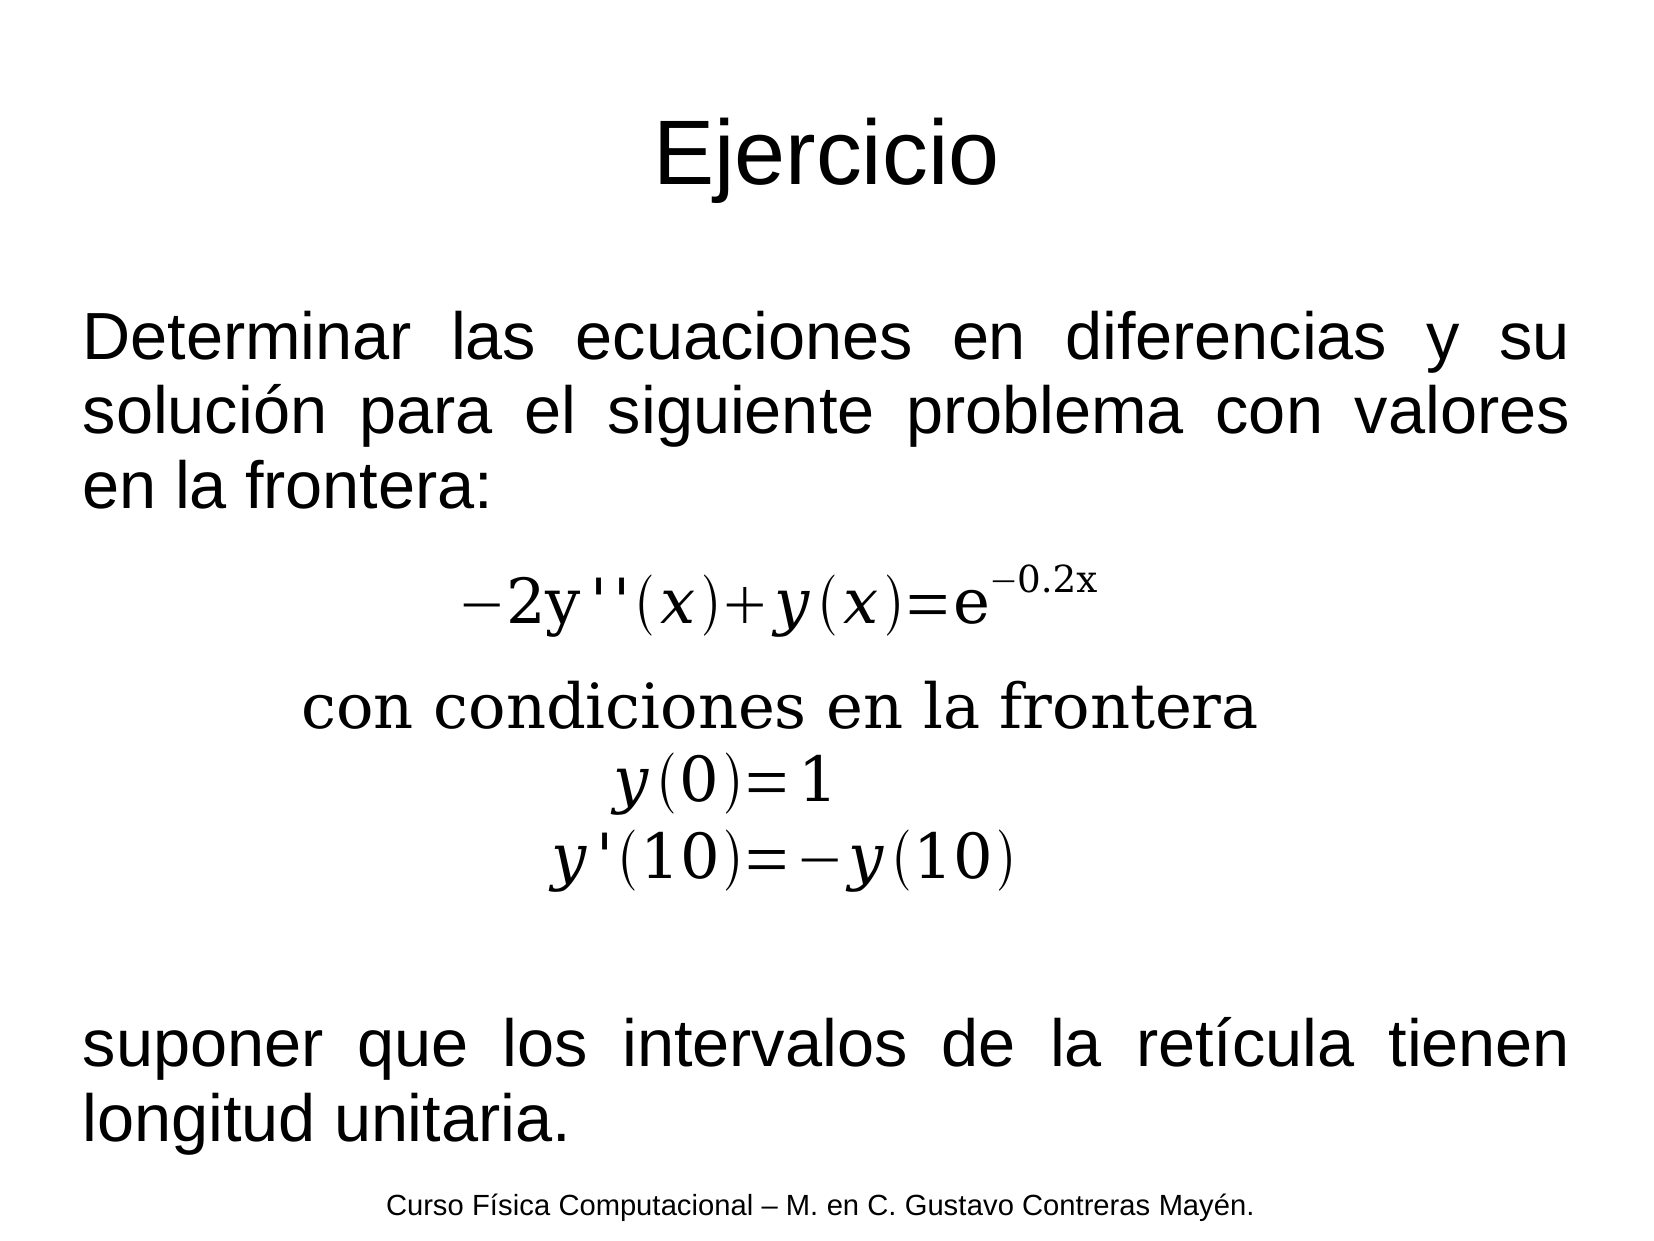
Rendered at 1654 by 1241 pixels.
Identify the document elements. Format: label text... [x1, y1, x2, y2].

chart [295, 557, 1265, 894]
title Ejercicio [82, 49, 1571, 257]
subtitle Determinar las ecuaciones en diferencias y su solución para el siguiente problema con valores en la frontera: [82, 290, 1571, 532]
text_box suponer que los intervalos de la retícula tienen longitud unitaria. [82, 960, 1571, 1202]
